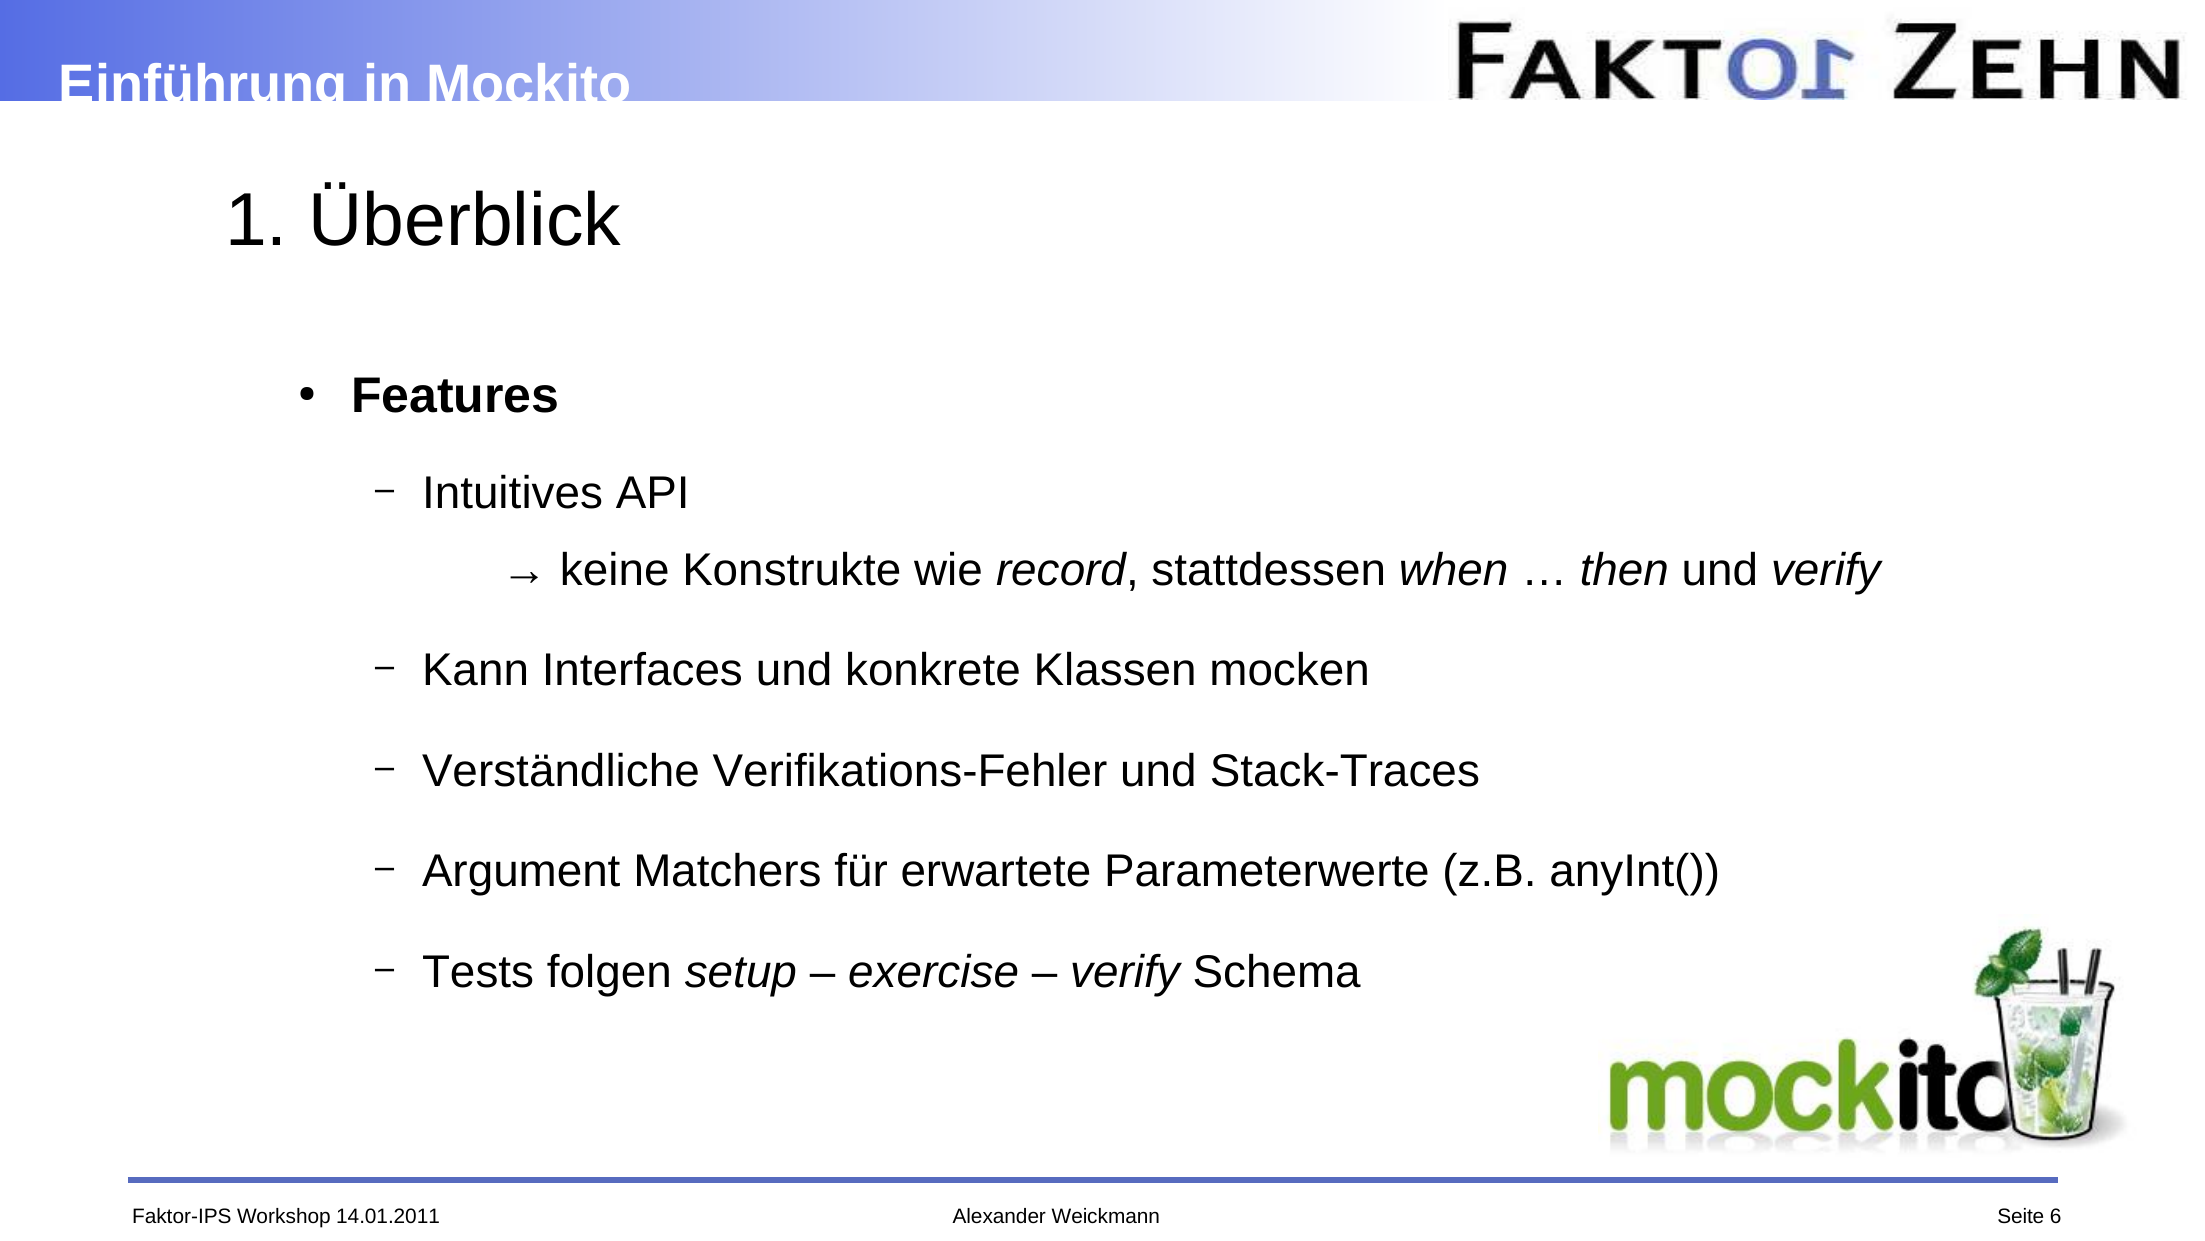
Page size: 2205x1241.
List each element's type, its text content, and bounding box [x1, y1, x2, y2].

picture [1598, 914, 2141, 1167]
picture [1448, 7, 2191, 100]
title 1. Überblick [225, 142, 1981, 296]
list Features Intuitives API → keine Konstrukte wie record, stattdessen when … then und verify Kann Interfaces und konkrete Klassen mocken Verständliche Verifikations-Fehler und Stack-Traces Argument Matchers für erwartete Parameterwerte (z.B. anyInt()) Tests folgen setup – exercise – verify Schema [280, 339, 2036, 1108]
